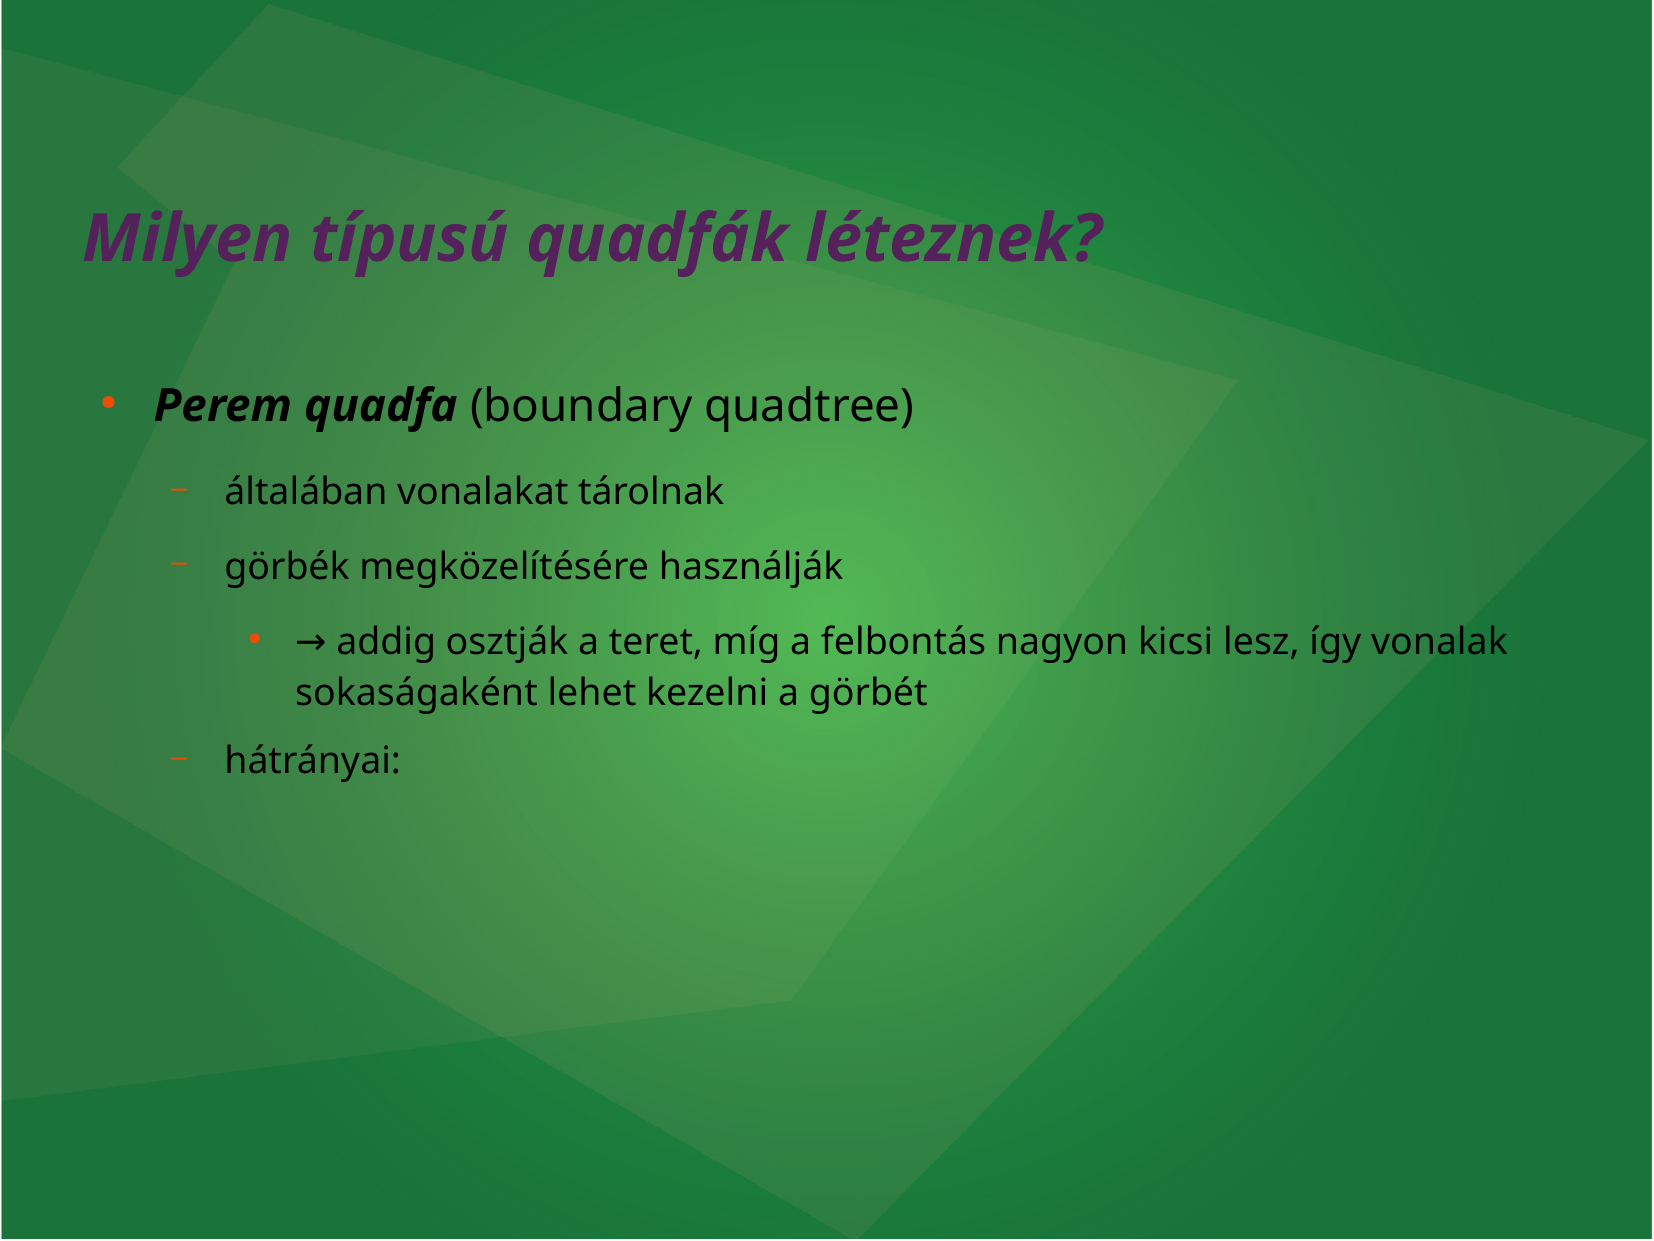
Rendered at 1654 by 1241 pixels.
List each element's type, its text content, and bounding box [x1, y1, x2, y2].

list Perem quadfa (boundary quadtree) általában vonalakat tárolnak görbék megközelítésére használják → addig osztják a teret, míg a felbontás nagyon kicsi lesz, így vonalak sokaságaként lehet kezelni a görbét hátrányai: [82, 372, 1571, 1093]
title Milyen típusú quadfák léteznek? [82, 132, 1571, 340]
picture [0, 0, 1652, 1241]
